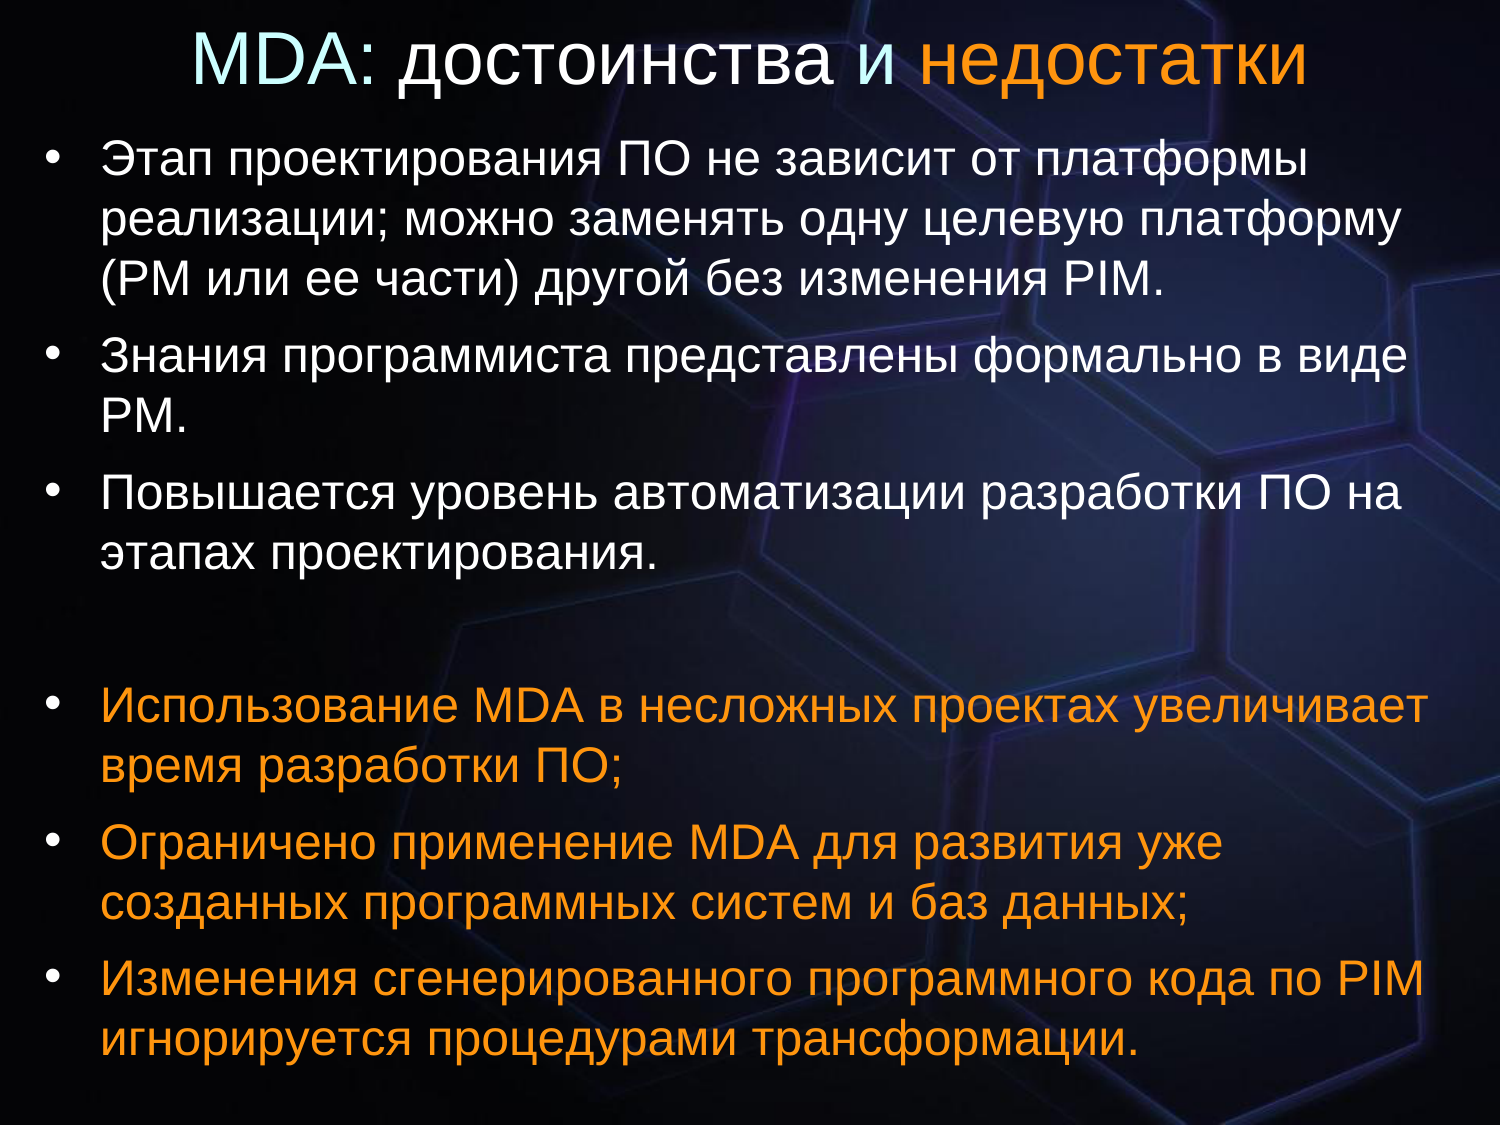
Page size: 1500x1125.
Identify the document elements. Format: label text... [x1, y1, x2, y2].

picture [0, 0, 1500, 1125]
list Этап проектирования ПО не зависит от платформы реализации; можно заменять одну целевую платформу (PM или ее части) другой без изменения PIM. Знания программиста представлены формально в виде PM. Повышается уровень автоматизации разработки ПО на этапах проектирования. Использование MDA в несложных проектах увеличивает время разработки ПО; Ограничено применение MDA для развития уже созданных программных систем и баз данных; Изменения сгенерированного программного кода по PIM игнорируется процедурами трансформации. [29, 118, 1477, 1093]
title MDA: достоинства и недостатки [75, 0, 1426, 118]
